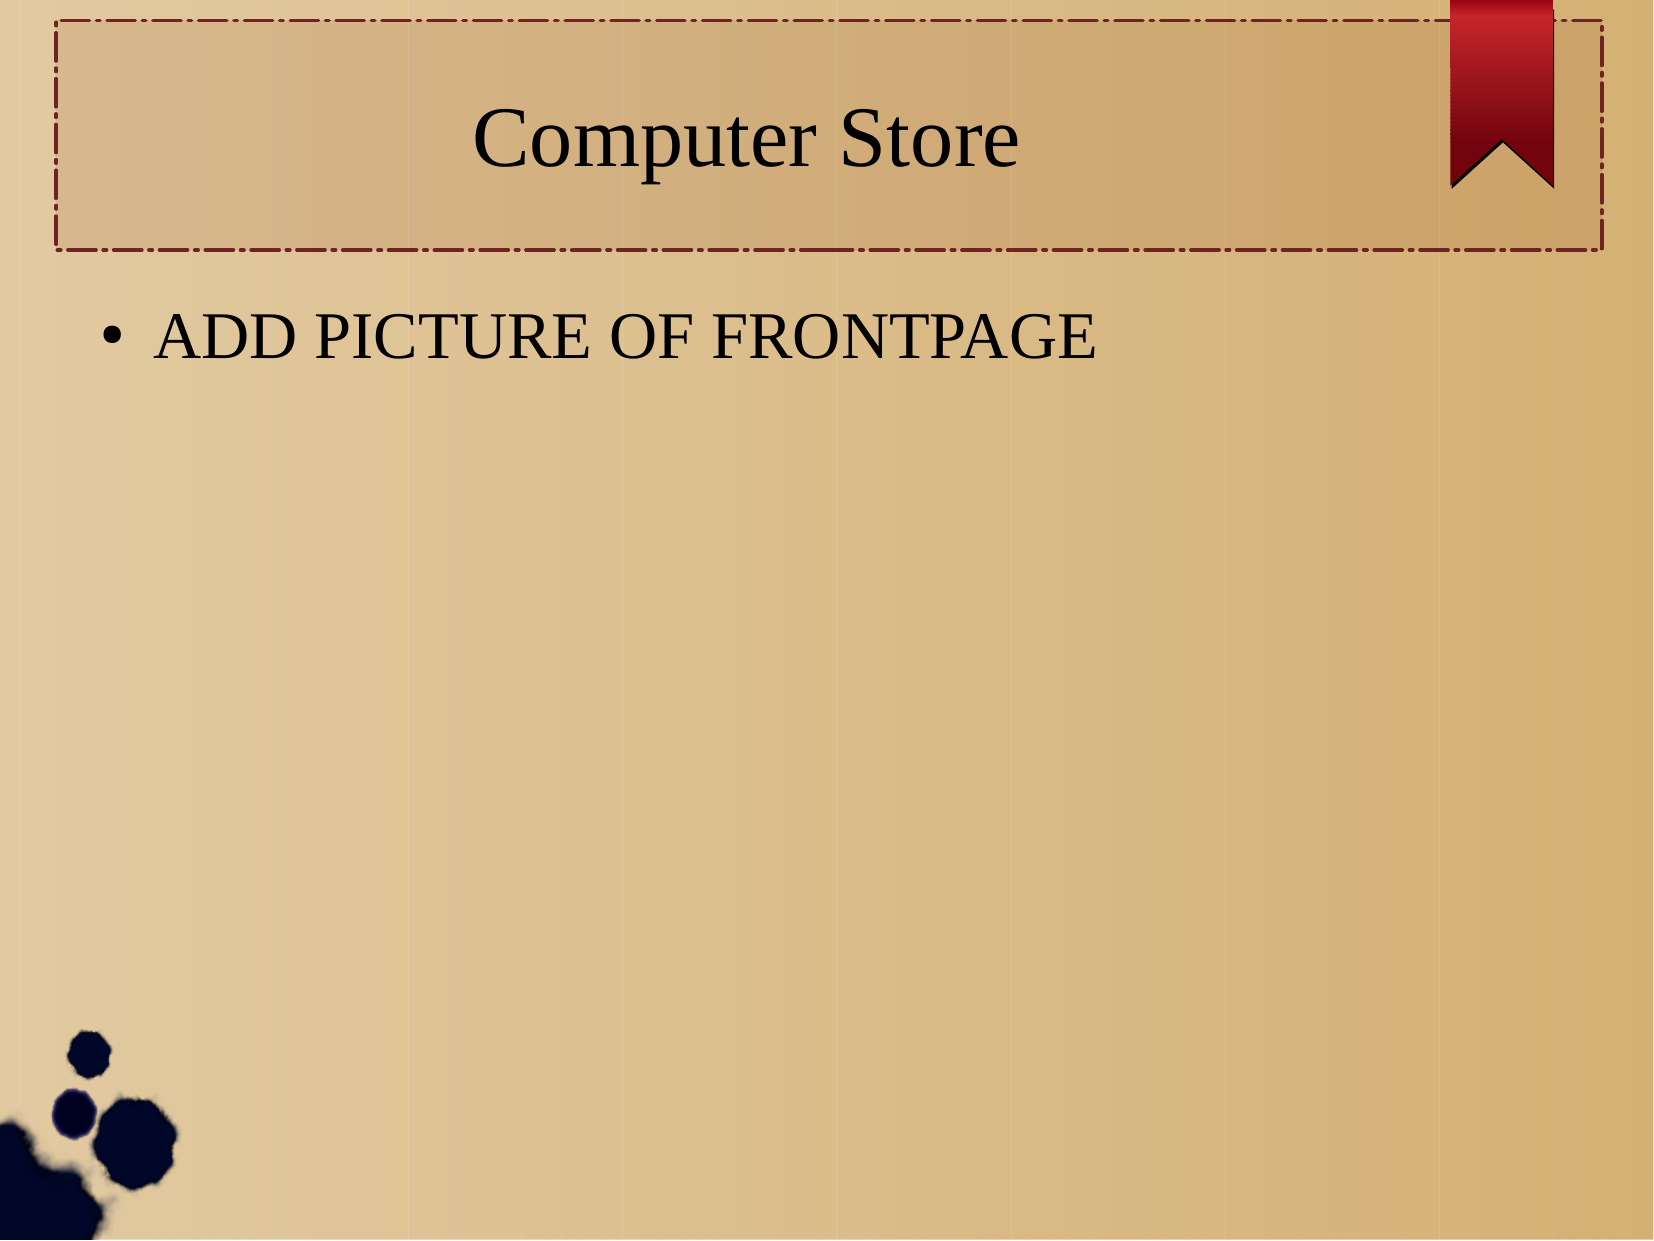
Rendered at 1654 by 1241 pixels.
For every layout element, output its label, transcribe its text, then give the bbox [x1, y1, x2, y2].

title Computer Store [82, 47, 1412, 229]
list ADD PICTURE OF FRONTPAGE [82, 299, 1571, 1019]
